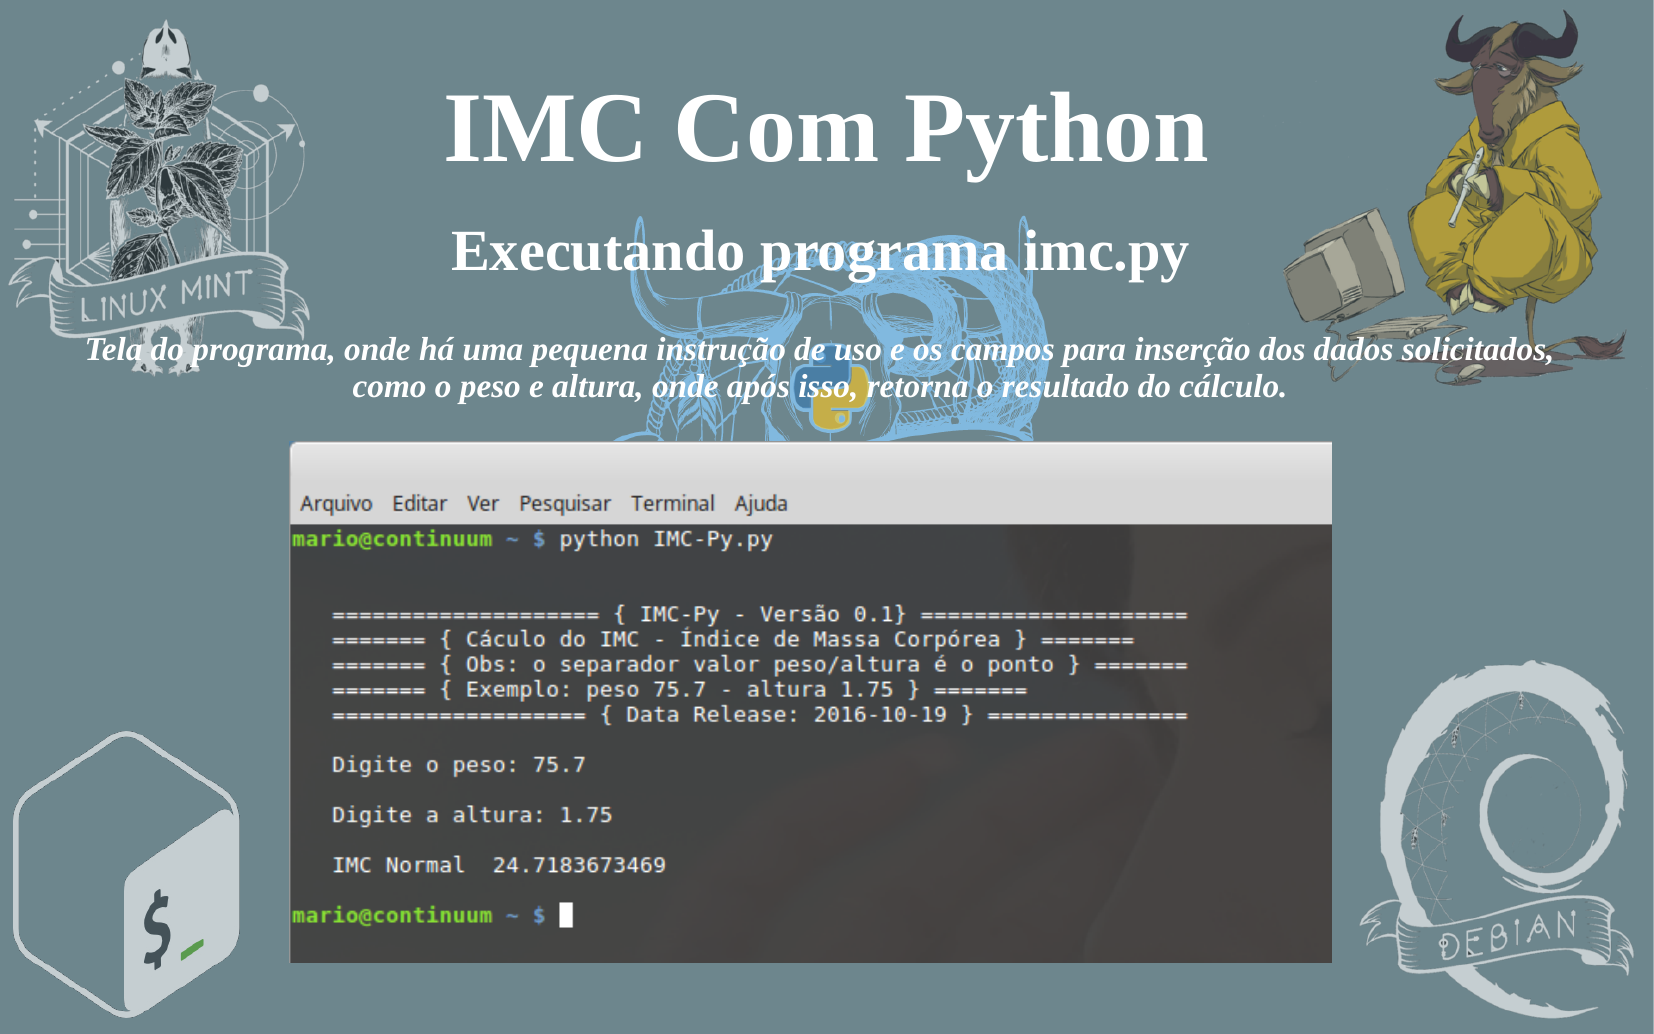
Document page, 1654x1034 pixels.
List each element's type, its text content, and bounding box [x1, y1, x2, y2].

picture [0, 0, 1654, 1034]
title Executando programa imc.py [76, 217, 1565, 284]
title Tela do programa, onde há uma pequena instrução de uso e os campos para inserção dos dados solicitados, como o peso e altura, onde após isso, retorna o resultado do cálculo. [76, 330, 1565, 405]
title IMC Com Python [82, 41, 1571, 214]
